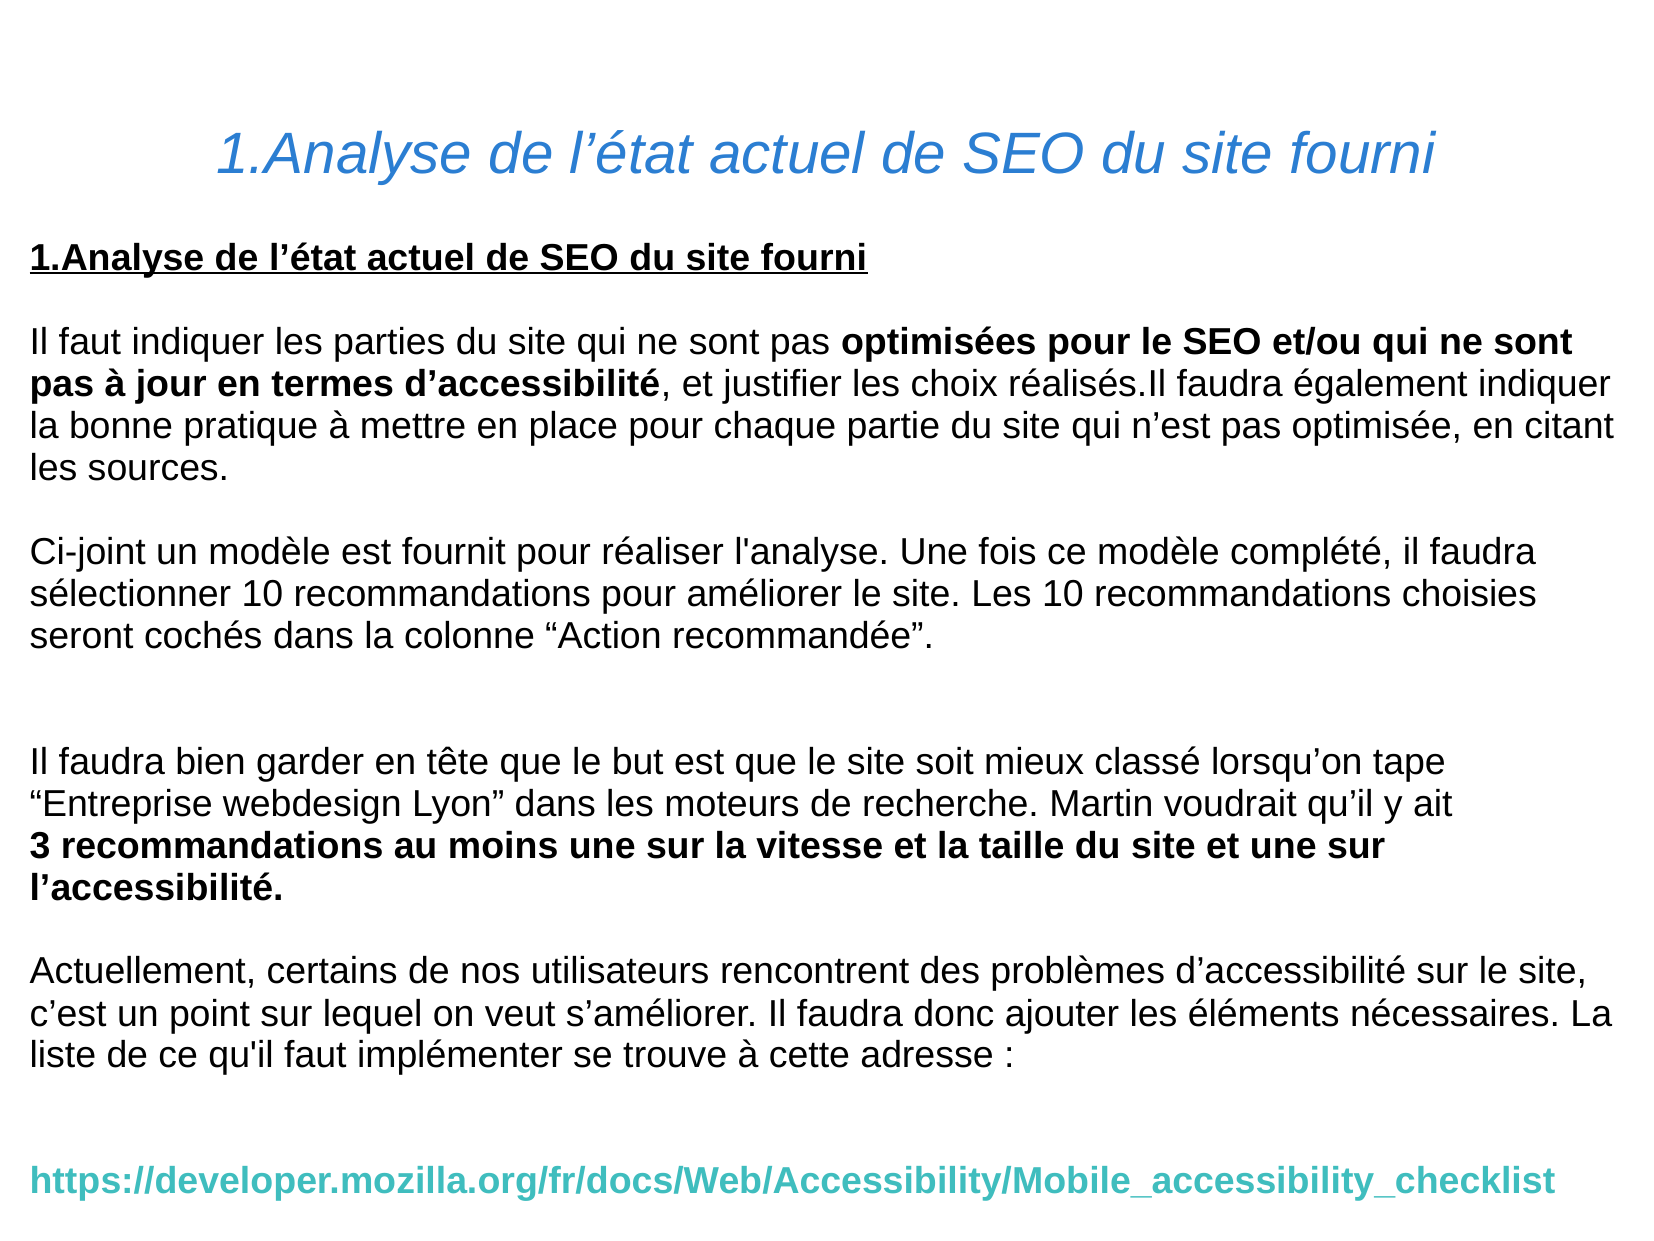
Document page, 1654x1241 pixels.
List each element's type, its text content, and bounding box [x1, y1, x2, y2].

subtitle 1.Analyse de l’état actuel de SEO du site fourni Il faut indiquer les parties du site qui ne sont pas optimisées pour le SEO et/ou qui ne sont pas à jour en termes d’accessibilité, et justifier les choix réalisés.Il faudra également indiquer la bonne pratique à mettre en place pour chaque partie du site qui n’est pas optimisée, en citant les sources. Ci-joint un modèle est fournit pour réaliser l'analyse. Une fois ce modèle complété, il faudra sélectionner 10 recommandations pour améliorer le site. Les 10 recommandations choisies seront cochés dans la colonne “Action recommandée”. Il faudra bien garder en tête que le but est que le site soit mieux classé lorsqu’on tape “Entreprise webdesign Lyon” dans les moteurs de recherche. Martin voudrait qu’il y ait 3 recommandations au moins une sur la vitesse et la taille du site et une sur l’accessibilité. Actuellement, certains de nos utilisateurs rencontrent des problèmes d’accessibilité sur le site, c’est un point sur lequel on veut s’améliorer. Il faudra donc ajouter les éléments nécessaires. La liste de ce qu'il faut implémenter se trouve à cette adresse : https://developer.mozilla.org/fr/docs/Web/Accessibility/Mobile_accessibility_checklist [29, 236, 1625, 1211]
title 1.Analyse de l’état actuel de SEO du site fourni [82, 49, 1571, 236]
text_box [59, 29, 1595, 236]
